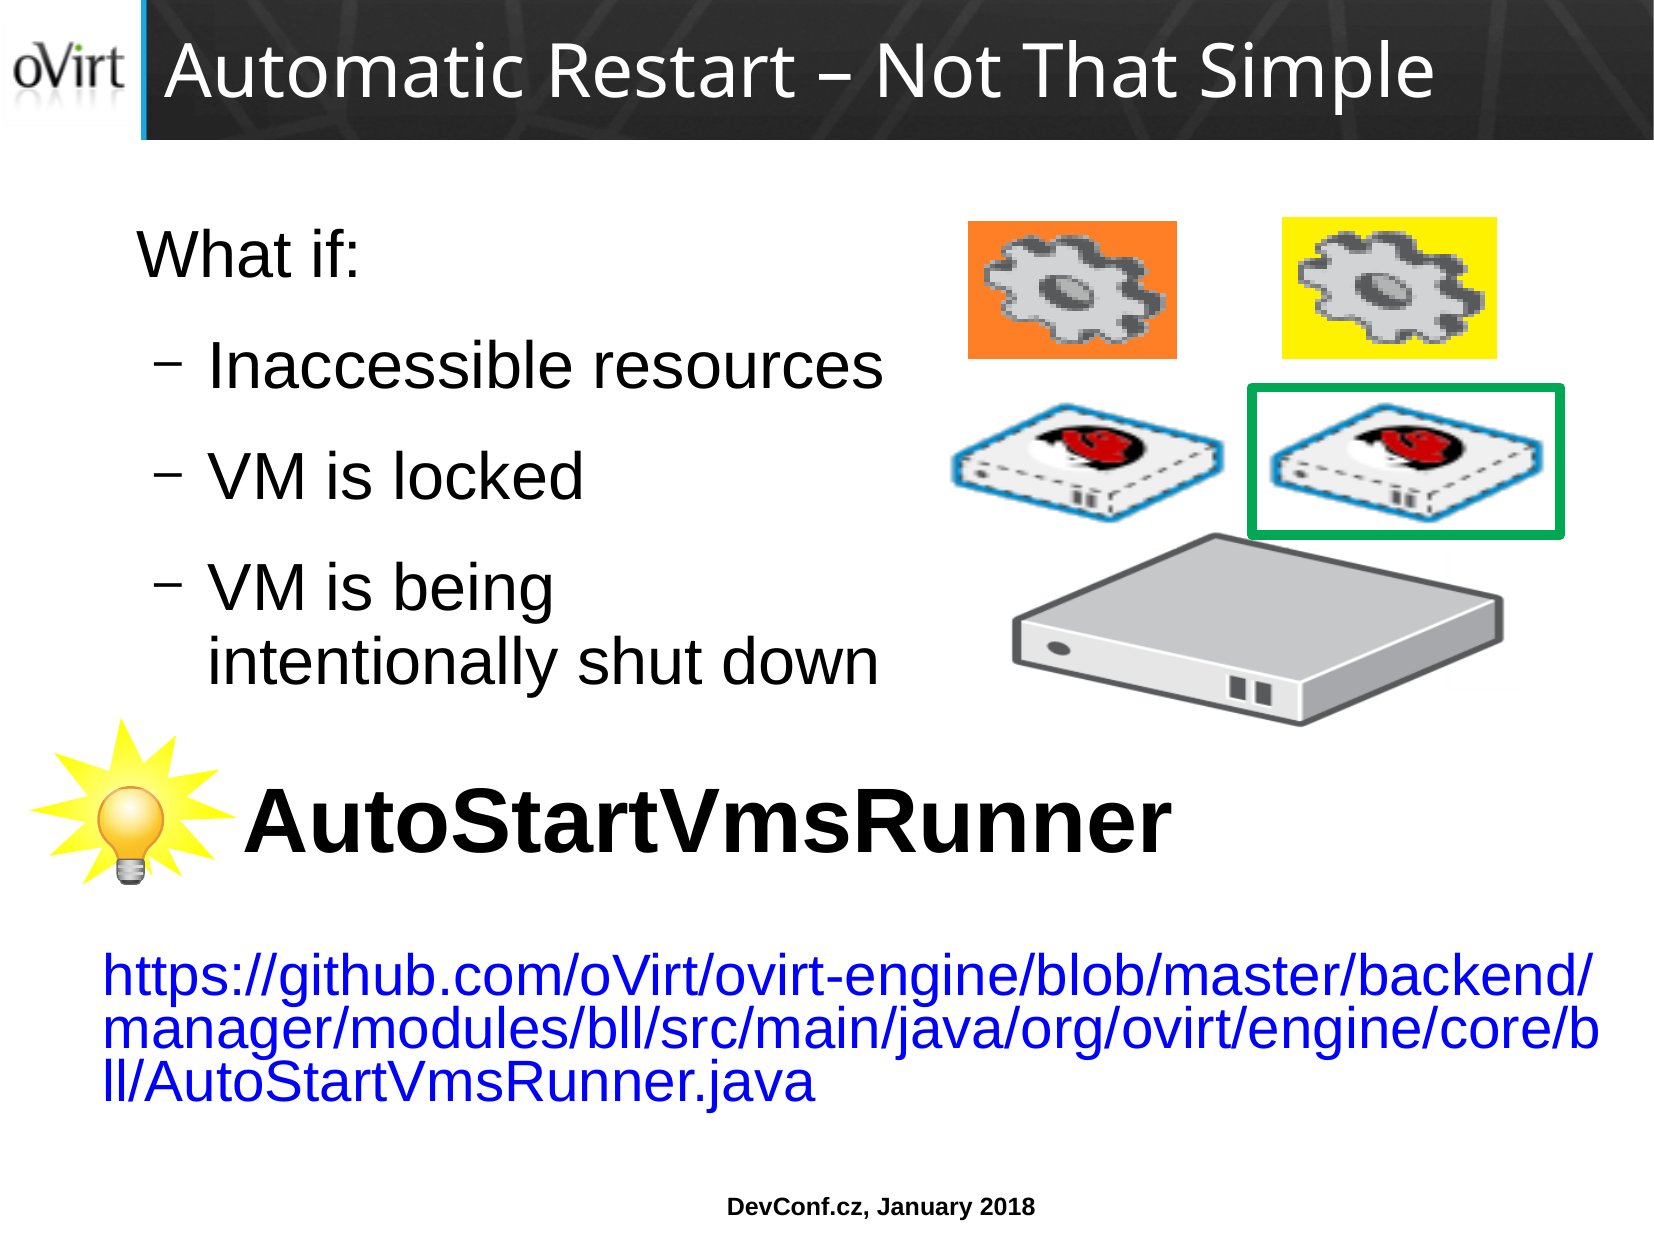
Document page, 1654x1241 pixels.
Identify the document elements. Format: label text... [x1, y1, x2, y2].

picture [1282, 217, 1497, 359]
picture [1256, 391, 1556, 531]
title Automatic Restart – Not That Simple [164, 11, 1653, 126]
text_box What if: Inaccessible resources VM is locked VM is being intentionally shut down [50, 210, 921, 761]
picture [968, 221, 1177, 359]
text_box https://github.com/oVirt/ovirt-engine/blob/master/backend/manager/modules/bll/src/main/java/org/ovirt/engine/core/bll/AutoStartVmsRunner.java [17, 935, 1626, 1105]
picture [937, 391, 1564, 740]
picture [15, 684, 251, 919]
text_box AutoStartVmsRunner [251, 761, 1267, 883]
picture [0, 0, 1654, 140]
